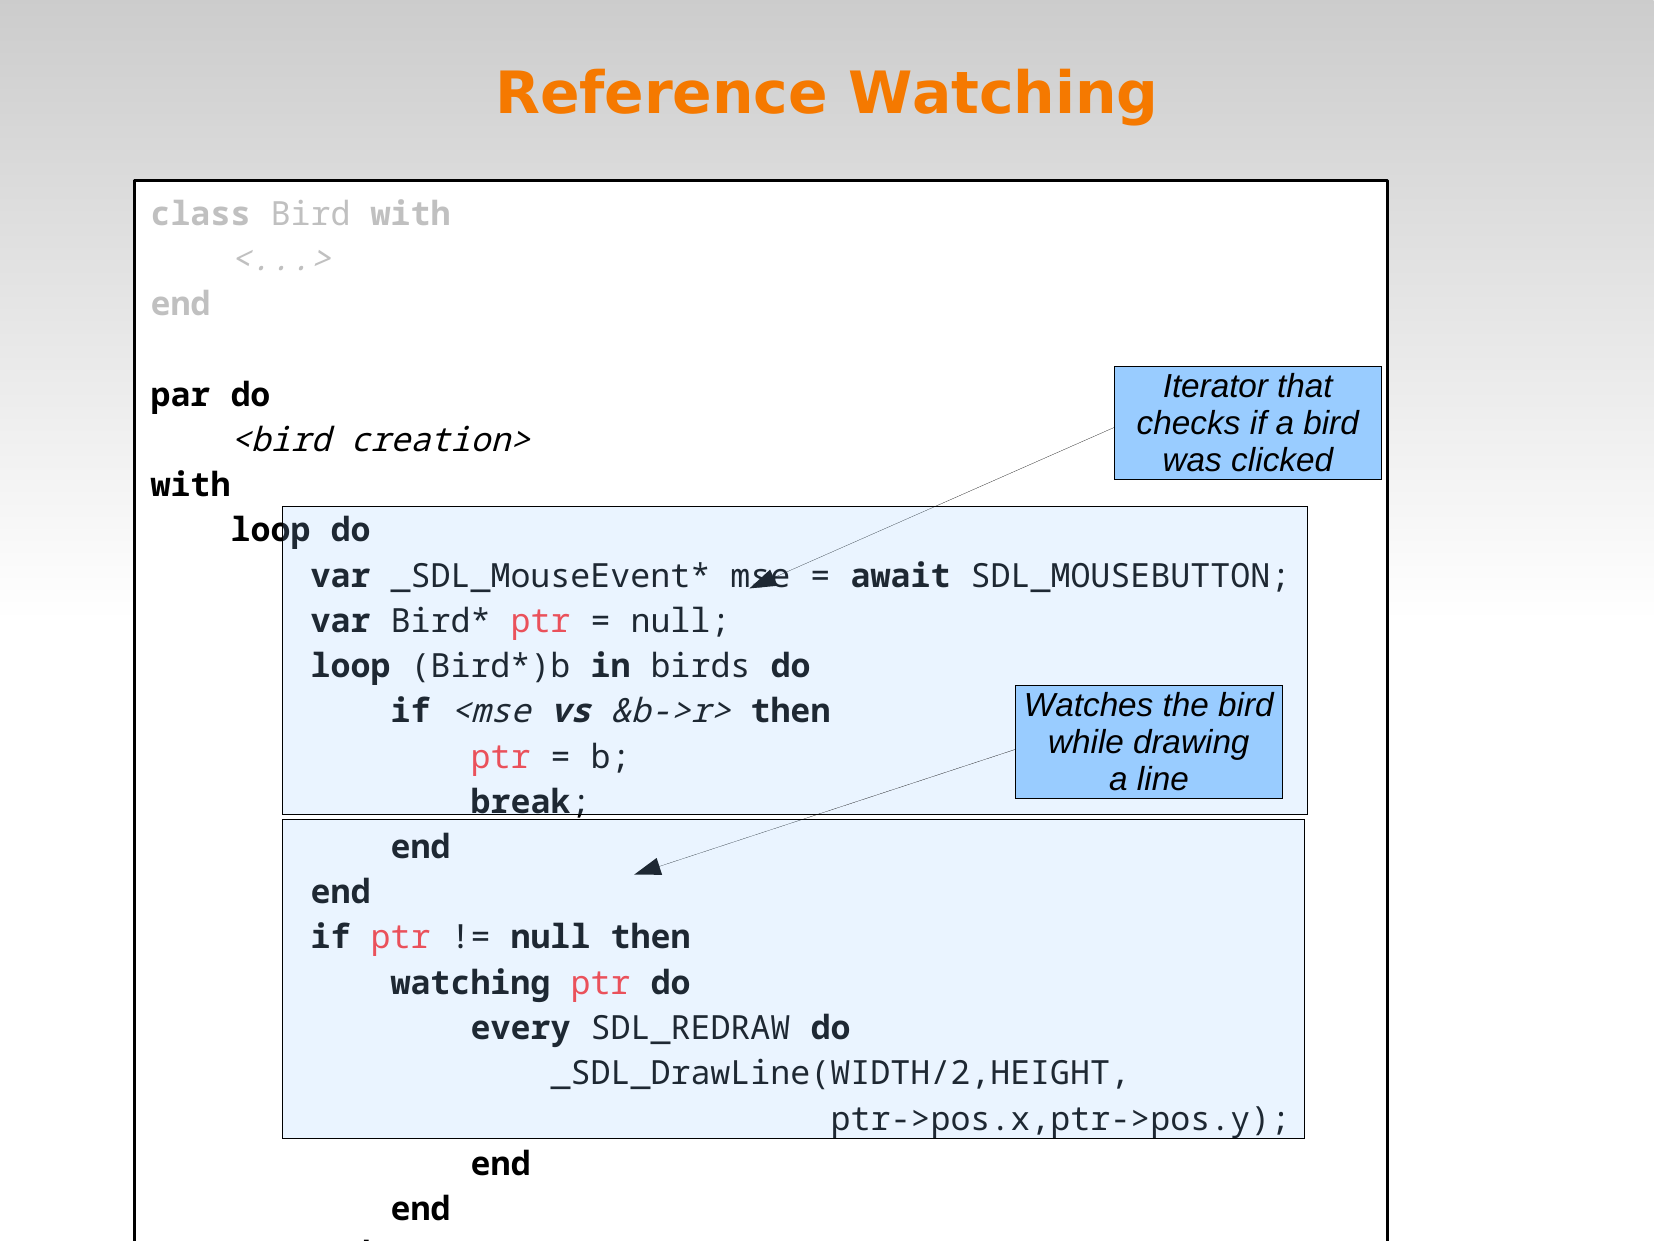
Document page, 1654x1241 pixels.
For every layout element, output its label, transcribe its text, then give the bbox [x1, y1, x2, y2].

title Reference Watching [82, 0, 1571, 198]
text_box [282, 506, 1308, 815]
text_box Watches the bird while drawing a line [1015, 685, 1283, 799]
text_box [282, 819, 1305, 1139]
text_box Iterator that checks if a bird was clicked [1114, 366, 1382, 480]
text_box class Bird with <...> end par do <bird creation> with loop do var _SDL_MouseEvent* mse = await SDL_MOUSEBUTTON; var Bird* ptr = null; loop (Bird*)b in birds do if <mse vs &b->r> then ptr = b; break; end end if ptr != null then watching ptr do every SDL_REDRAW do _SDL_DrawLine(WIDTH/2,HEIGHT, ptr->pos.x,ptr->pos.y); end end end end end [134, 198, 1388, 1227]
